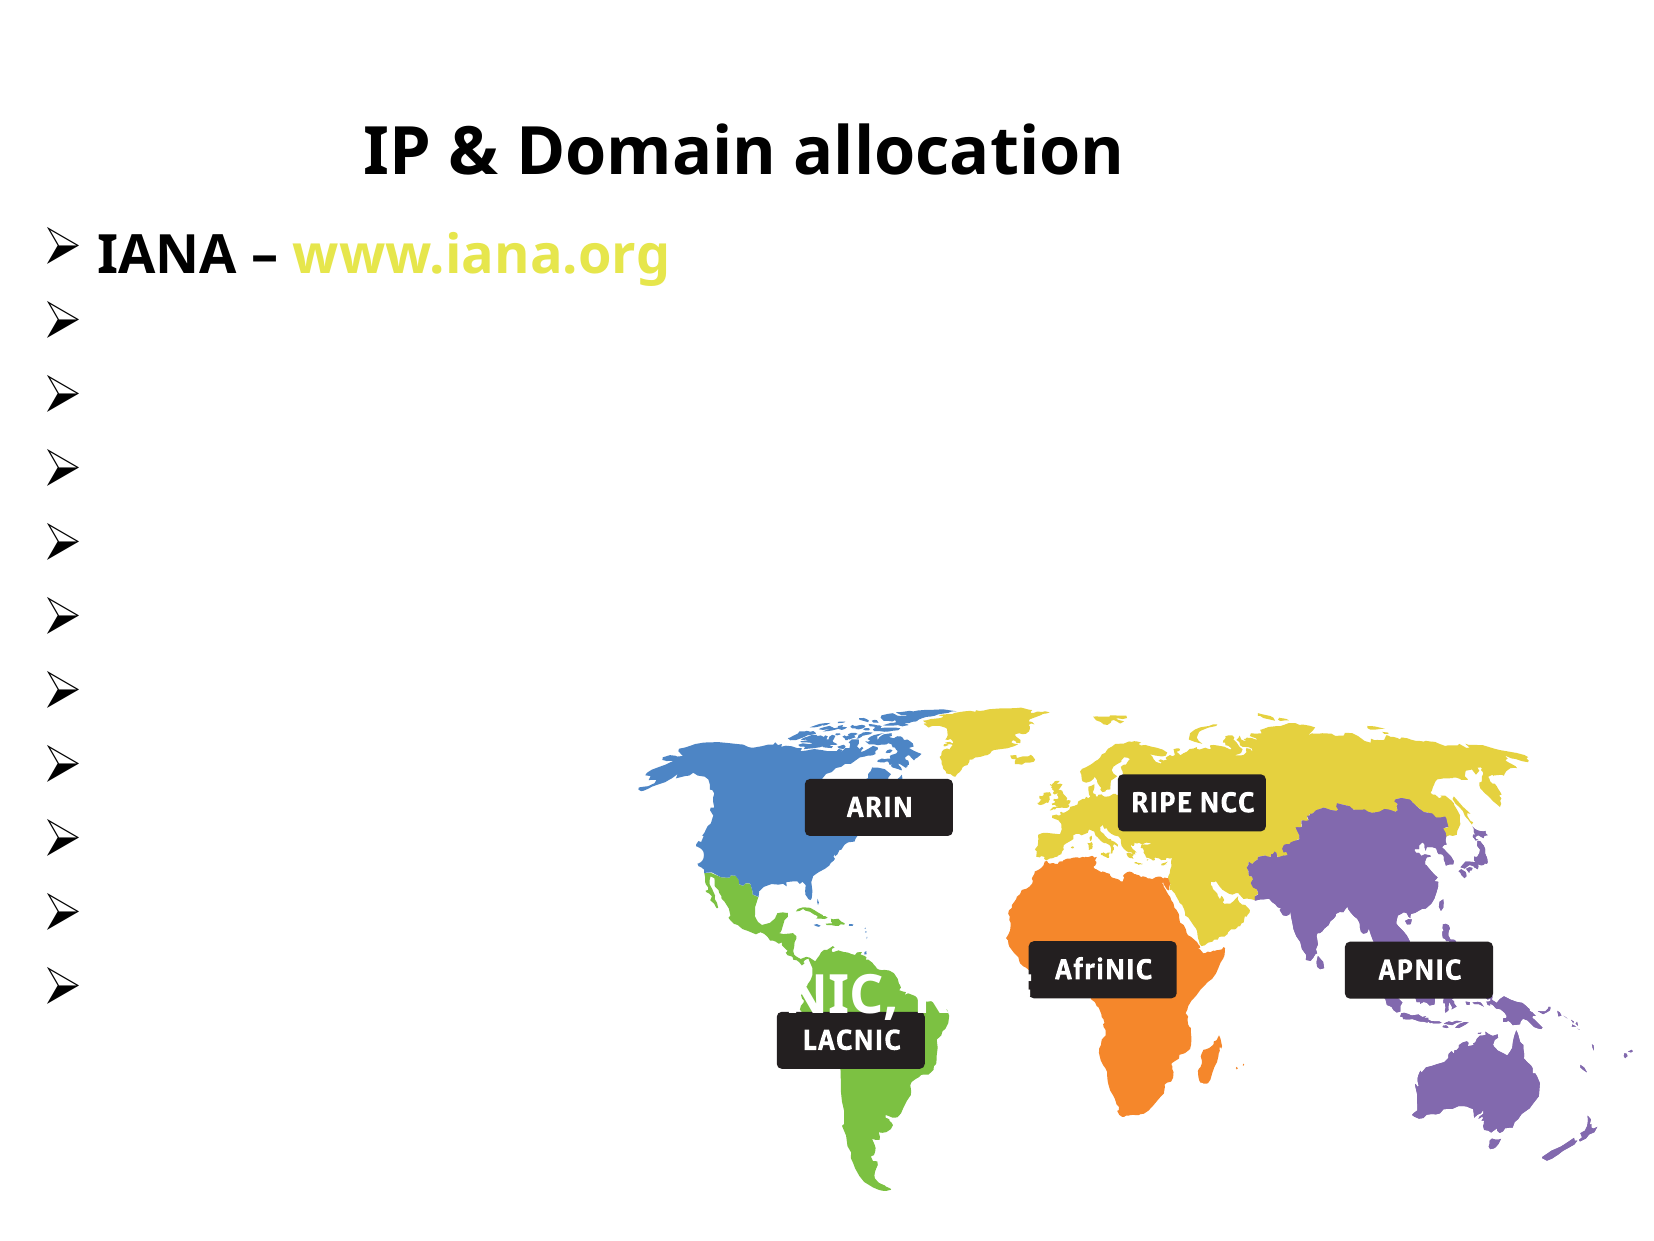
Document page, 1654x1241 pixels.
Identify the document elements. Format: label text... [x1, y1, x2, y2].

title IP & Domain allocation [0, 49, 1489, 257]
picture [630, 675, 1639, 1213]
text_box IANA – www.iana.org Number resources IP Addresses Autonomous System (AS) Protocol number assignments Domain assignments Root zone management gTLD database .int and .arpa domains IP registrars ARIN, LACNIC, Africa, APNIC, RIPE [27, 207, 1086, 921]
